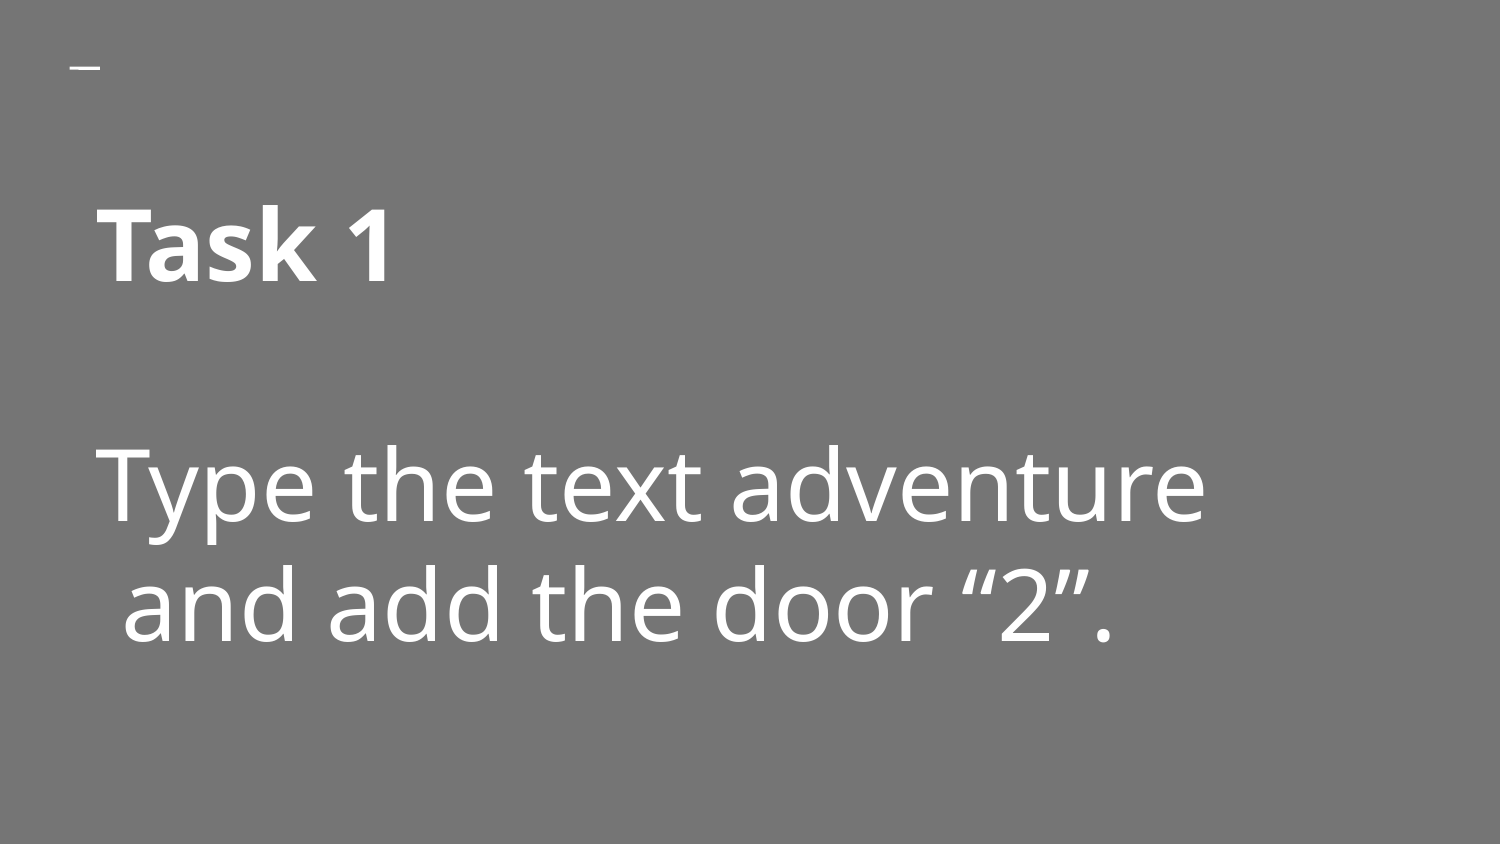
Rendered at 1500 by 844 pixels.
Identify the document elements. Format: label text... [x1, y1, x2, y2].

title Task 1 Type the text adventure and add the door “2”. [80, 86, 1244, 758]
